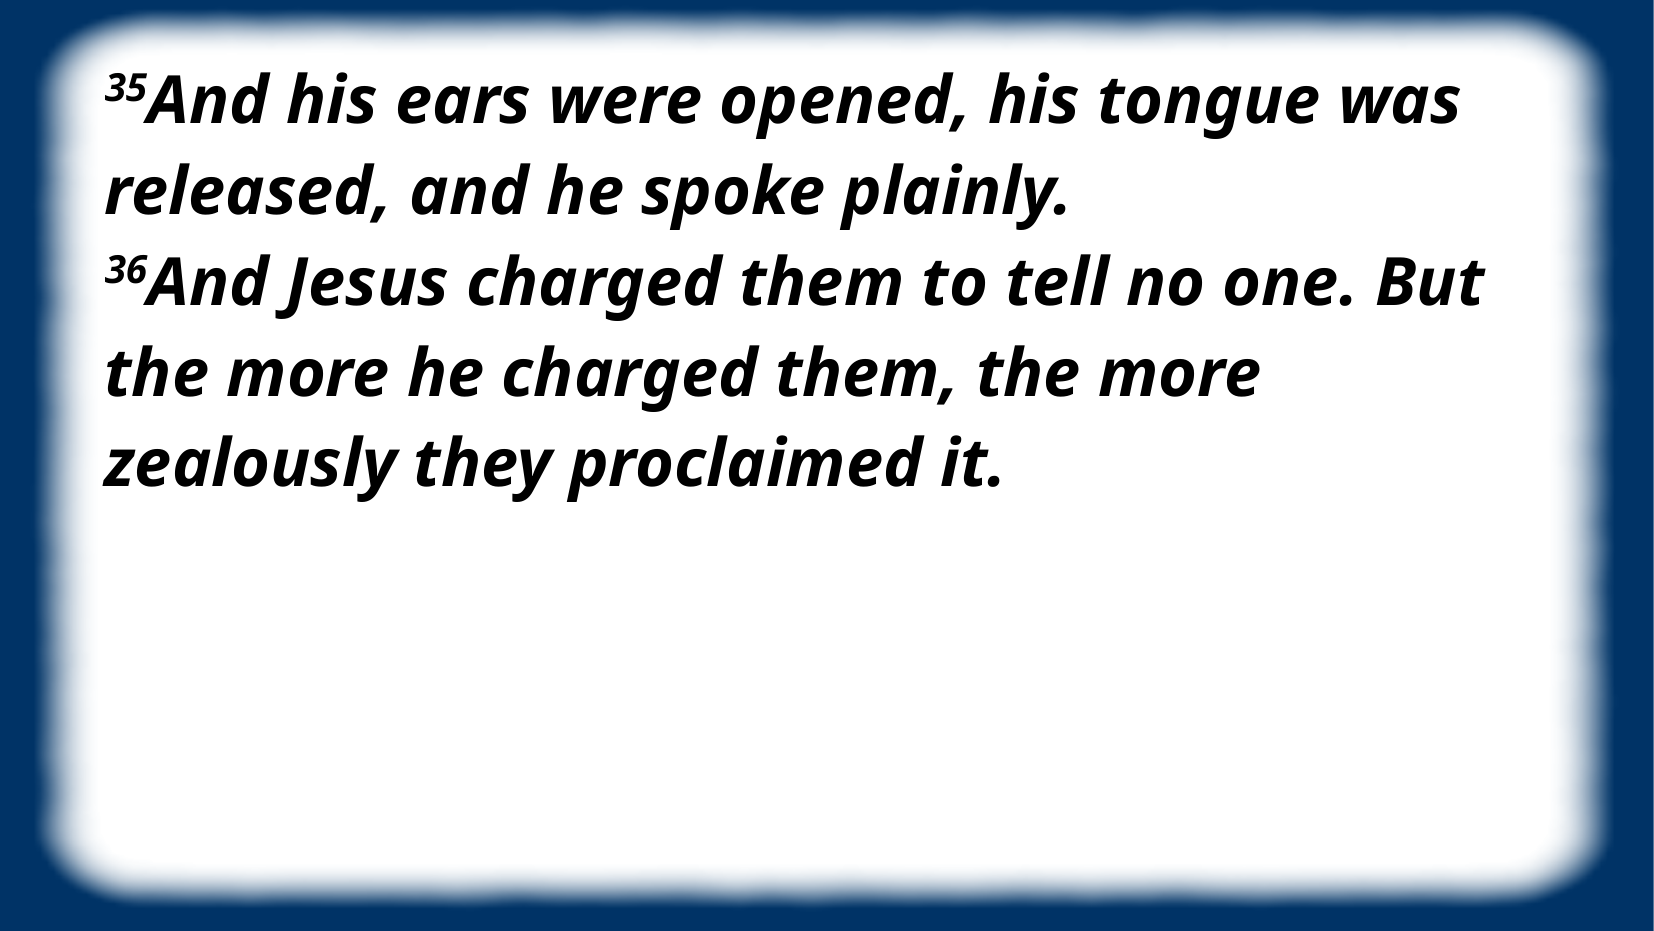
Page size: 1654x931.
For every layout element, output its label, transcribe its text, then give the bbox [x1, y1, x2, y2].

text_box 35And his ears were opened, his tongue was released, and he spoke plainly. 36And Jesus charged them to tell no one. But the more he charged them, the more zealously they proclaimed it. [90, 45, 1576, 504]
picture [0, 0, 1654, 931]
